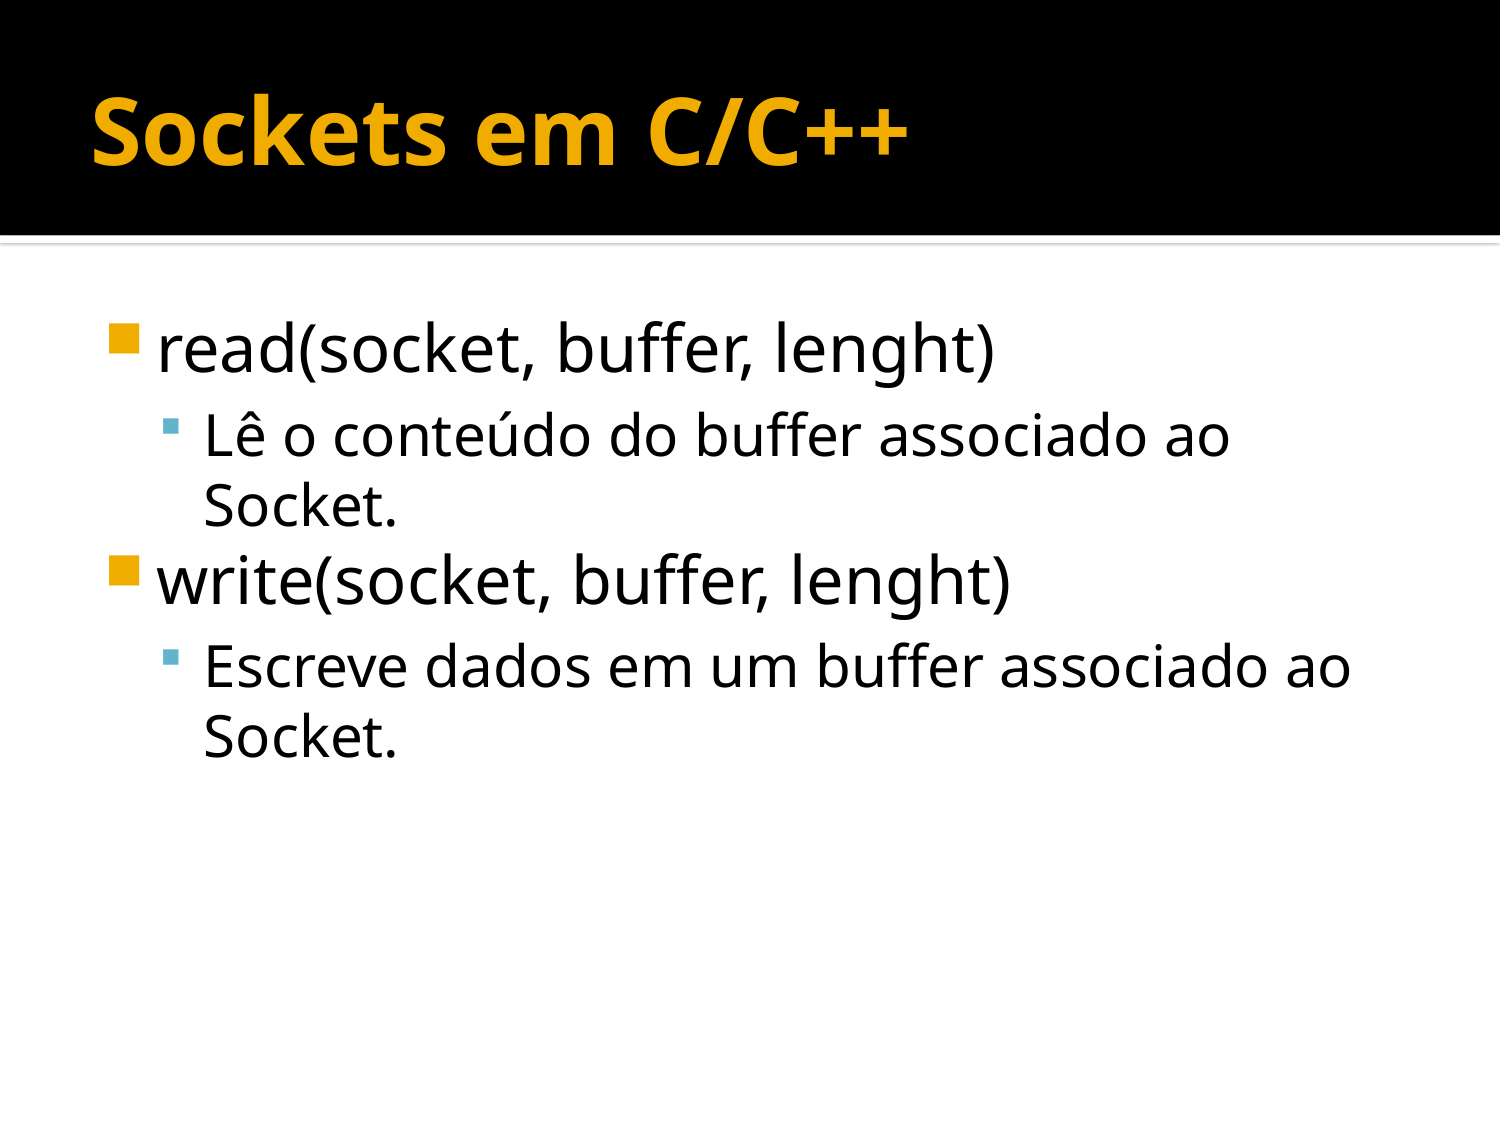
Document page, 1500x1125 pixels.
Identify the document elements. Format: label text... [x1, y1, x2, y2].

list read(socket, buffer, lenght) Lê o conteúdo do buffer associado ao Socket. write(socket, buffer, lenght) Escreve dados em um buffer associado ao Socket. [75, 291, 1425, 1050]
title Sockets em C/C++ [75, 25, 1425, 231]
